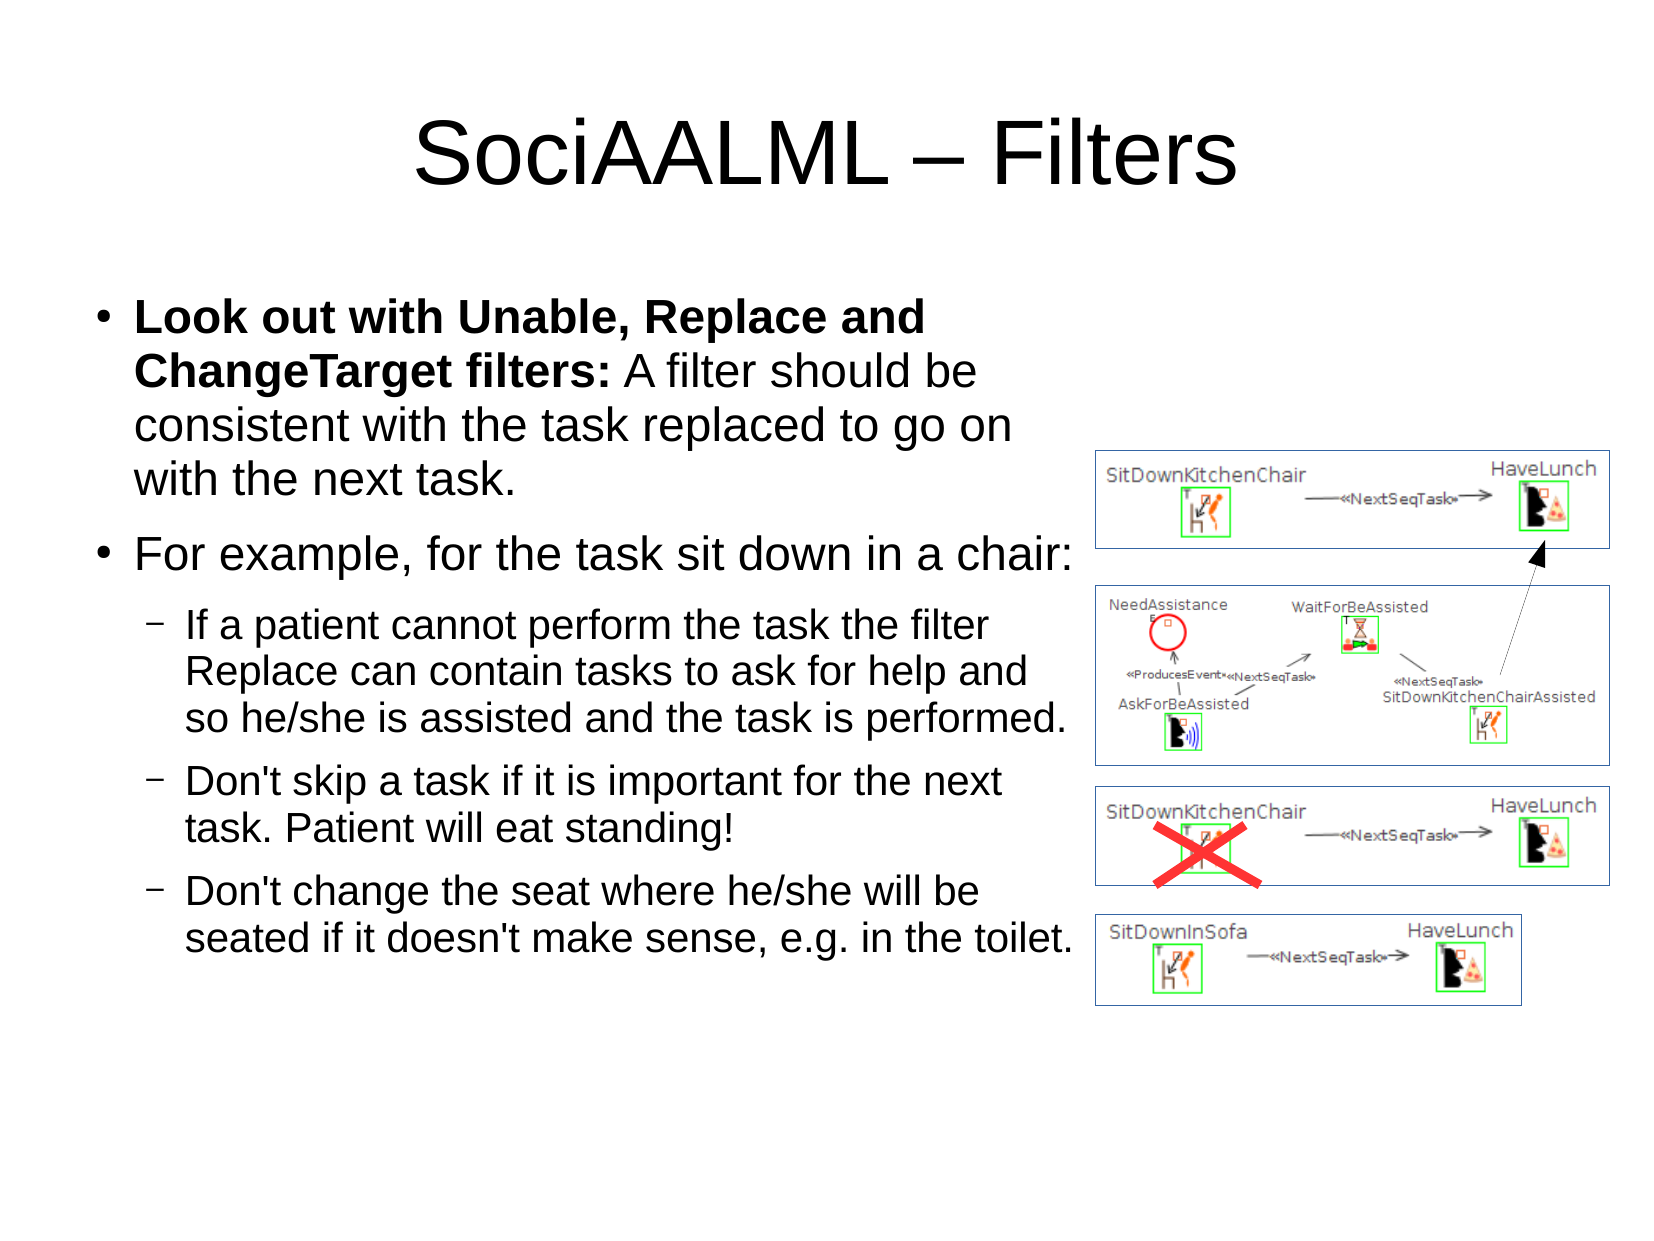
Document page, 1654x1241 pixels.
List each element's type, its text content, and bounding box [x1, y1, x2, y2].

picture [1095, 914, 1522, 1006]
list Look out with Unable, Replace and ChangeTarget filters: A filter should be consistent with the task replaced to go on with the next task. For example, for the task sit down in a chair: If a patient cannot perform the task the filter Replace can contain tasks to ask for help and so he/she is assisted and the task is performed. Don't skip a task if it is important for the next task. Patient will eat standing! Don't change the seat where he/she will be seated if it doesn't make sense, e.g. in the toilet. [82, 290, 1081, 1010]
picture [1164, 859, 1250, 886]
title SociAALML – Filters [82, 49, 1571, 257]
picture [1095, 786, 1610, 886]
picture [1095, 449, 1610, 549]
picture [1095, 584, 1610, 766]
